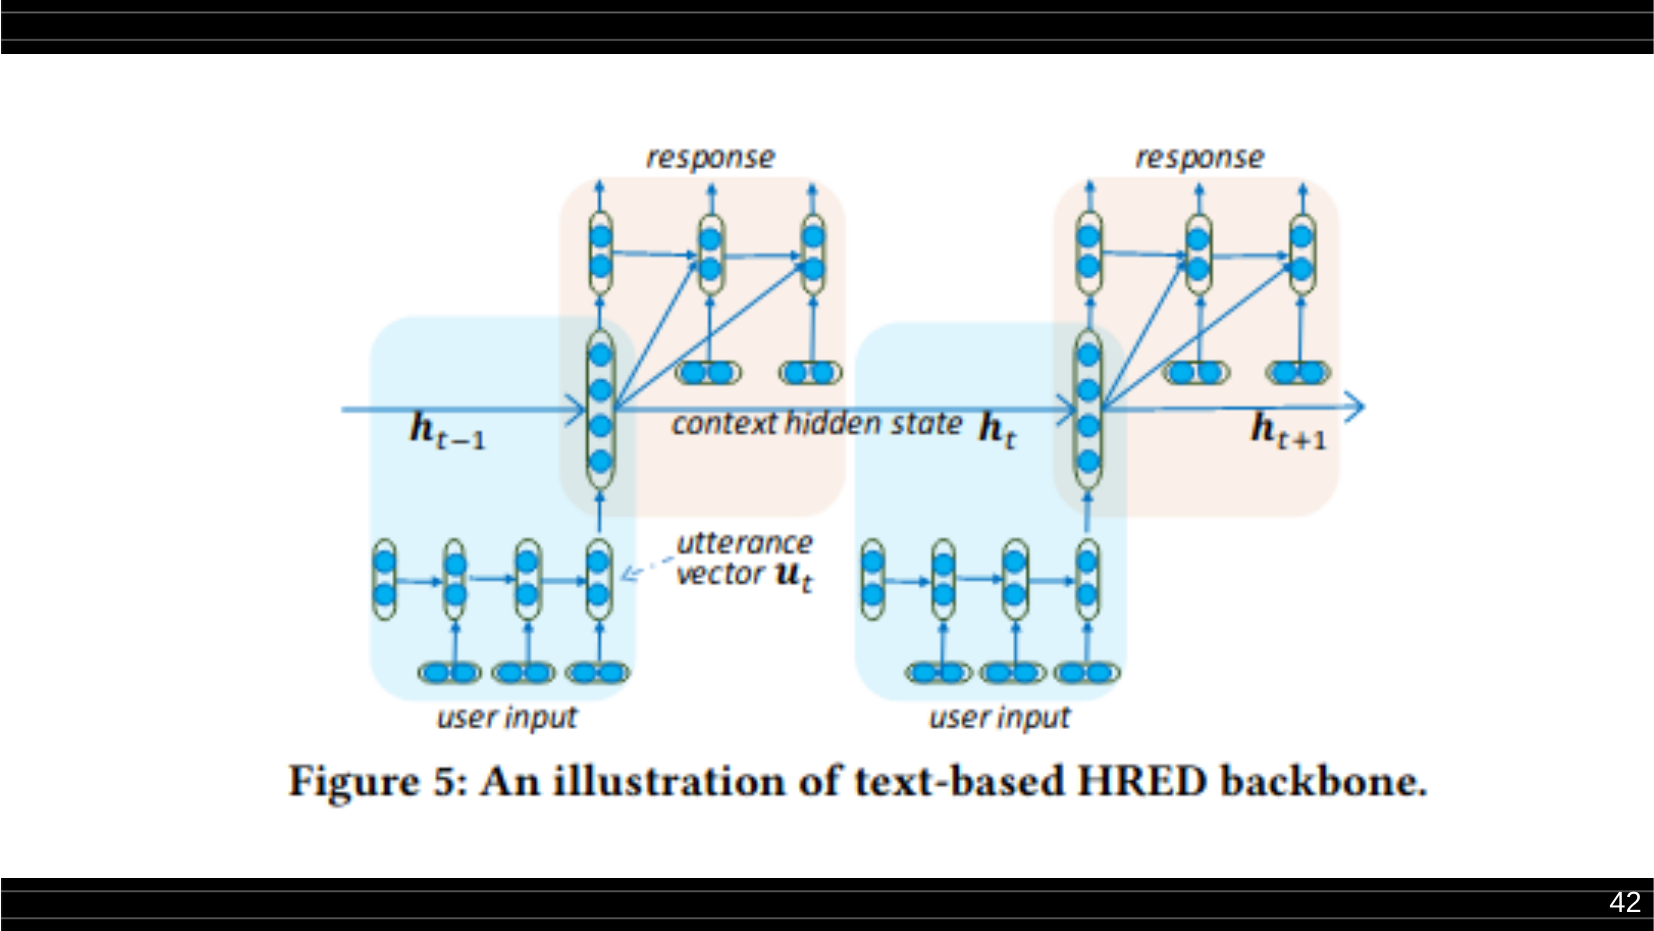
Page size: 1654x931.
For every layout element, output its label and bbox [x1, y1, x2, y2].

picture [226, 74, 1486, 830]
picture [1, 878, 1654, 931]
picture [1, 0, 1654, 54]
